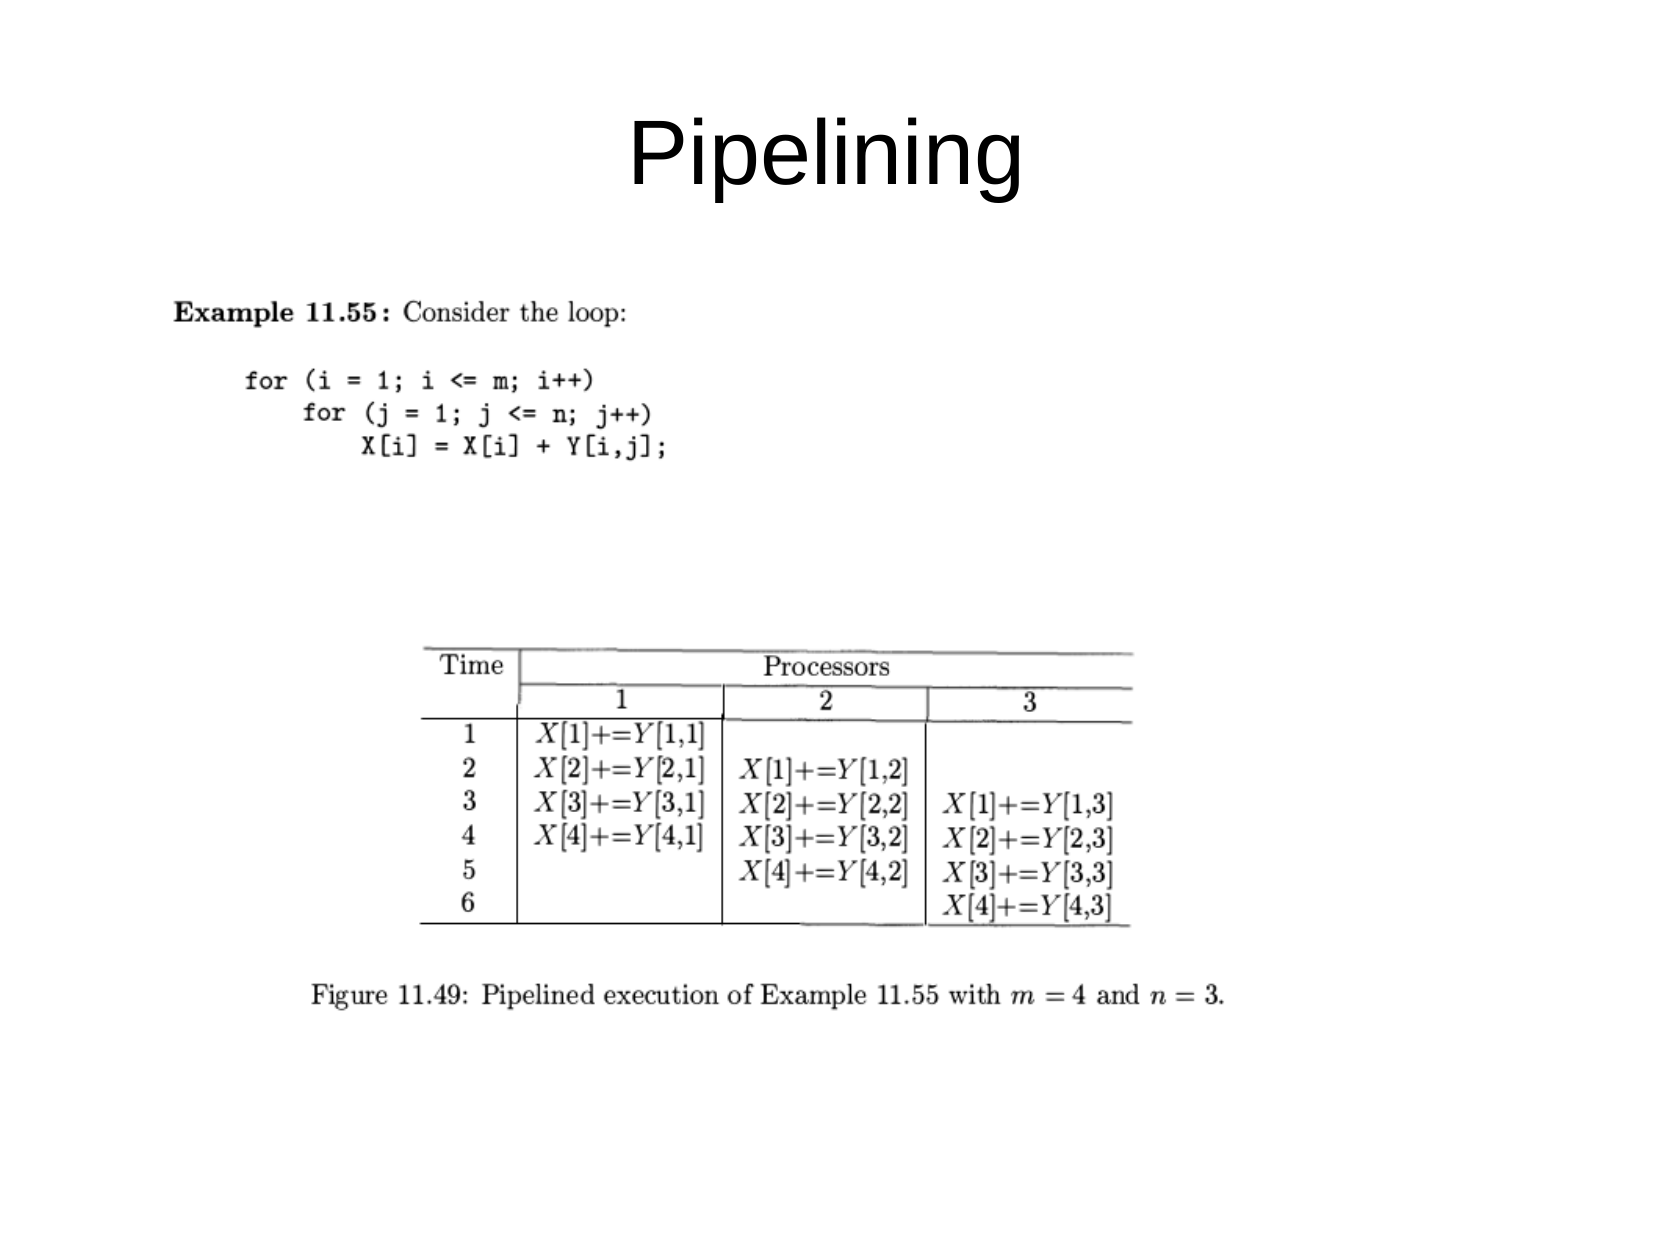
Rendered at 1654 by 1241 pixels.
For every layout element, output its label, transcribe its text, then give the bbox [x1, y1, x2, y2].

title Pipelining [82, 49, 1571, 257]
picture [155, 284, 681, 476]
picture [285, 629, 1246, 1021]
